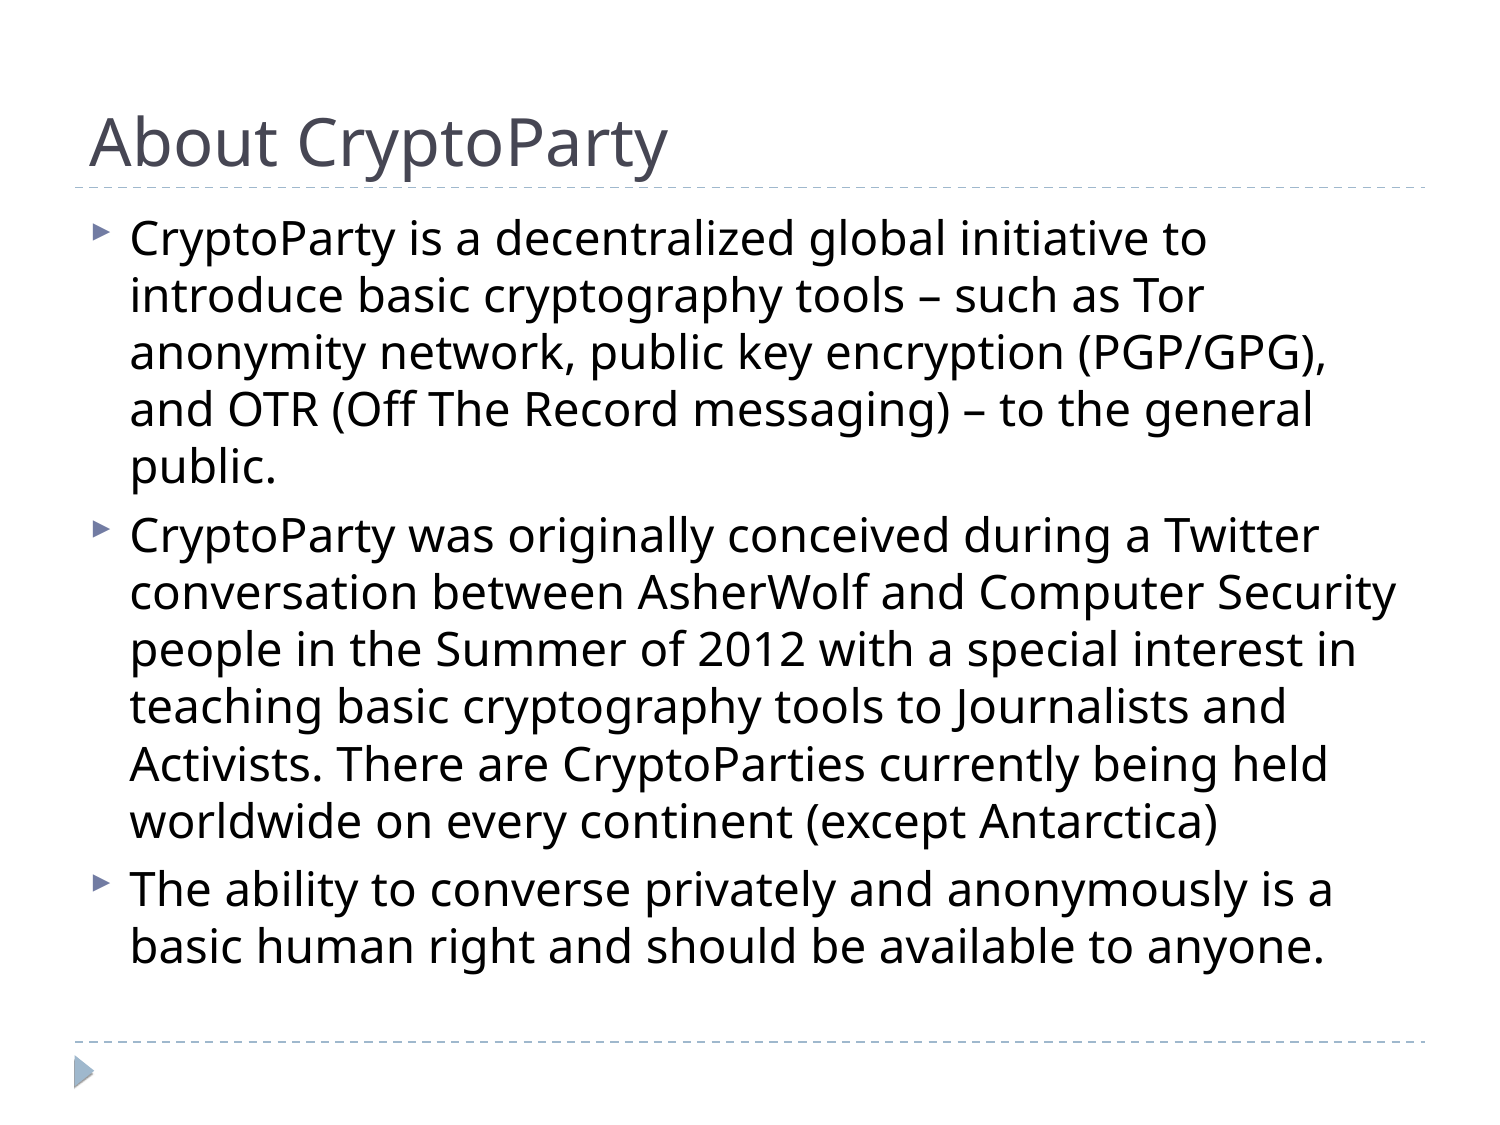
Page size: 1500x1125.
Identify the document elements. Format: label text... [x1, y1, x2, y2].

title About CryptoParty [75, 24, 1425, 188]
list CryptoParty is a decentralized global initiative to introduce basic cryptography tools – such as Tor anonymity network, public key encryption (PGP/GPG), and OTR (Off The Record messaging) – to the general public. CryptoParty was originally conceived during a Twitter conversation between AsherWolf and Computer Security people in the Summer of 2012 with a special interest in teaching basic cryptography tools to Journalists and Activists. There are CryptoParties currently being held worldwide on every continent (except Antarctica) The ability to converse privately and anonymously is a basic human right and should be available to anyone. [75, 200, 1425, 1010]
